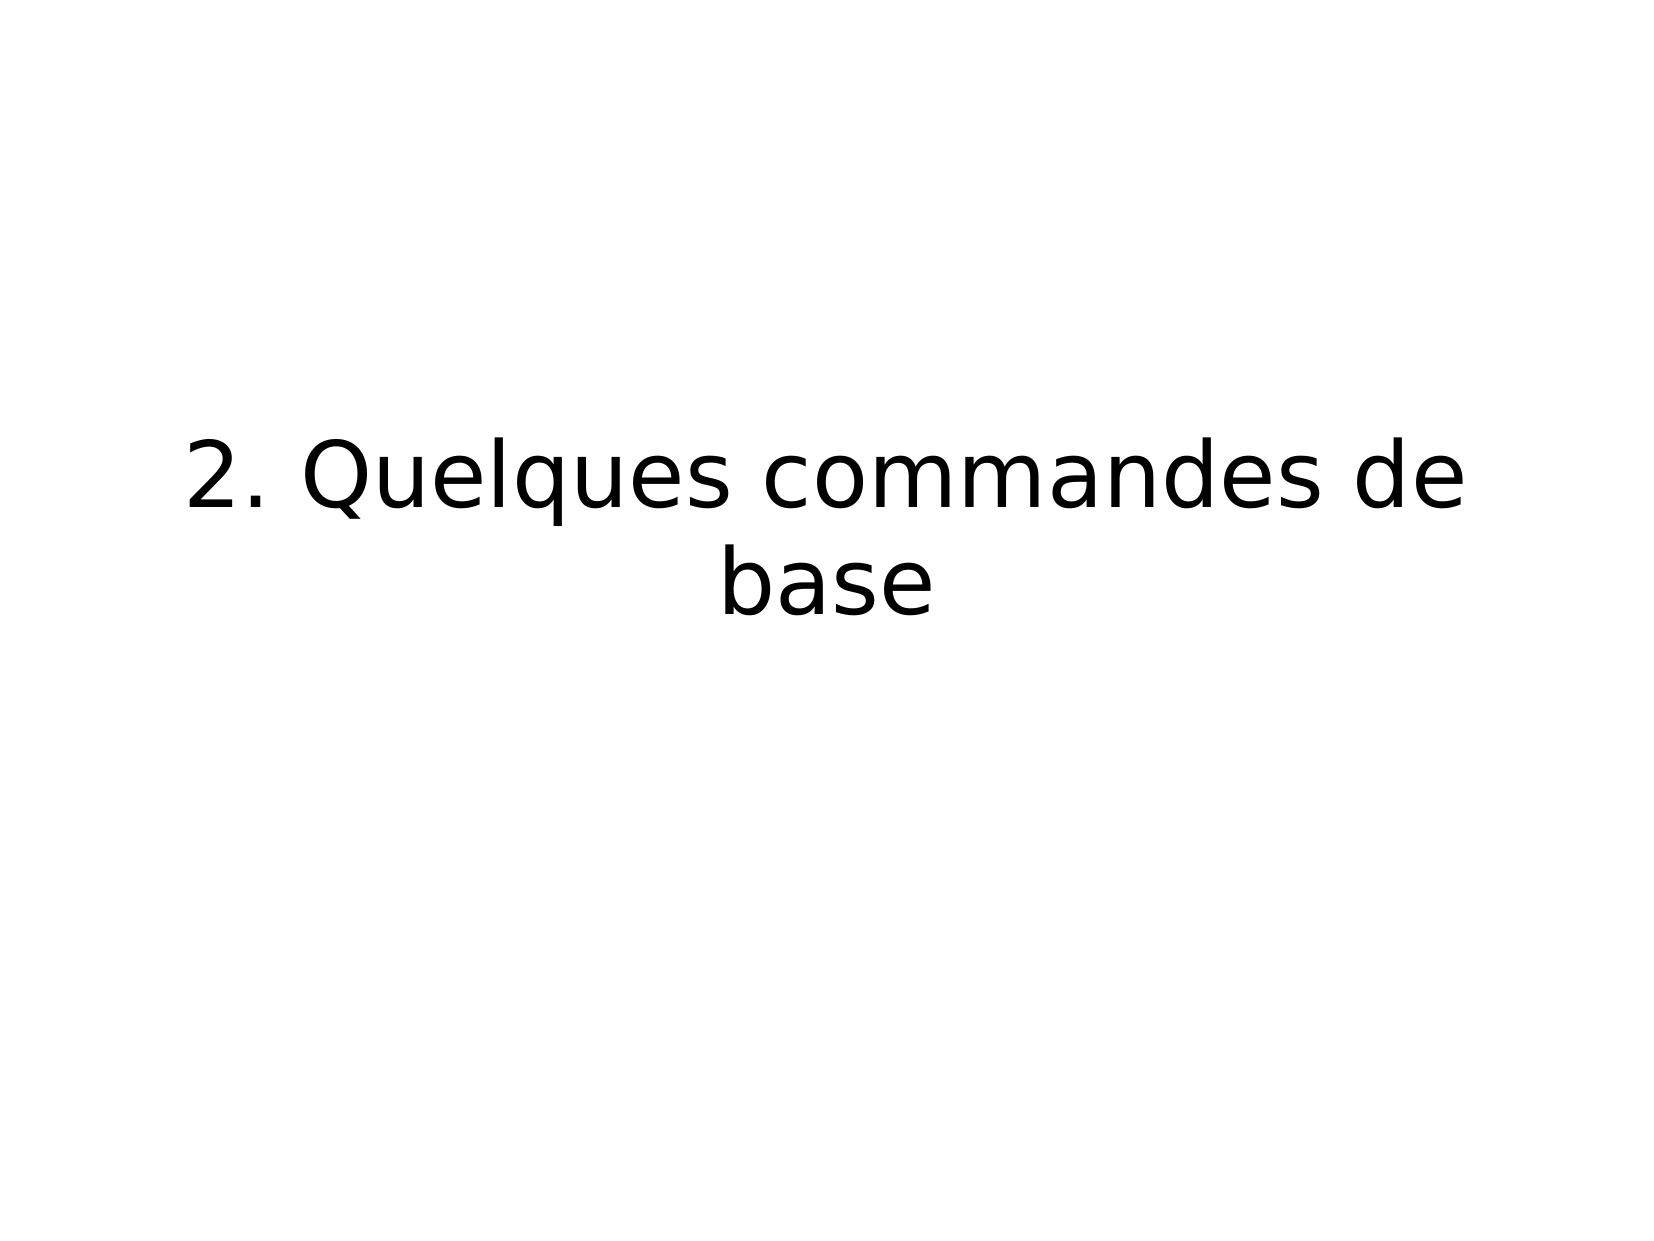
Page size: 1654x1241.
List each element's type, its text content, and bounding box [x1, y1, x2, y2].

subtitle 2. Quelques commandes de base [82, 49, 1571, 1010]
